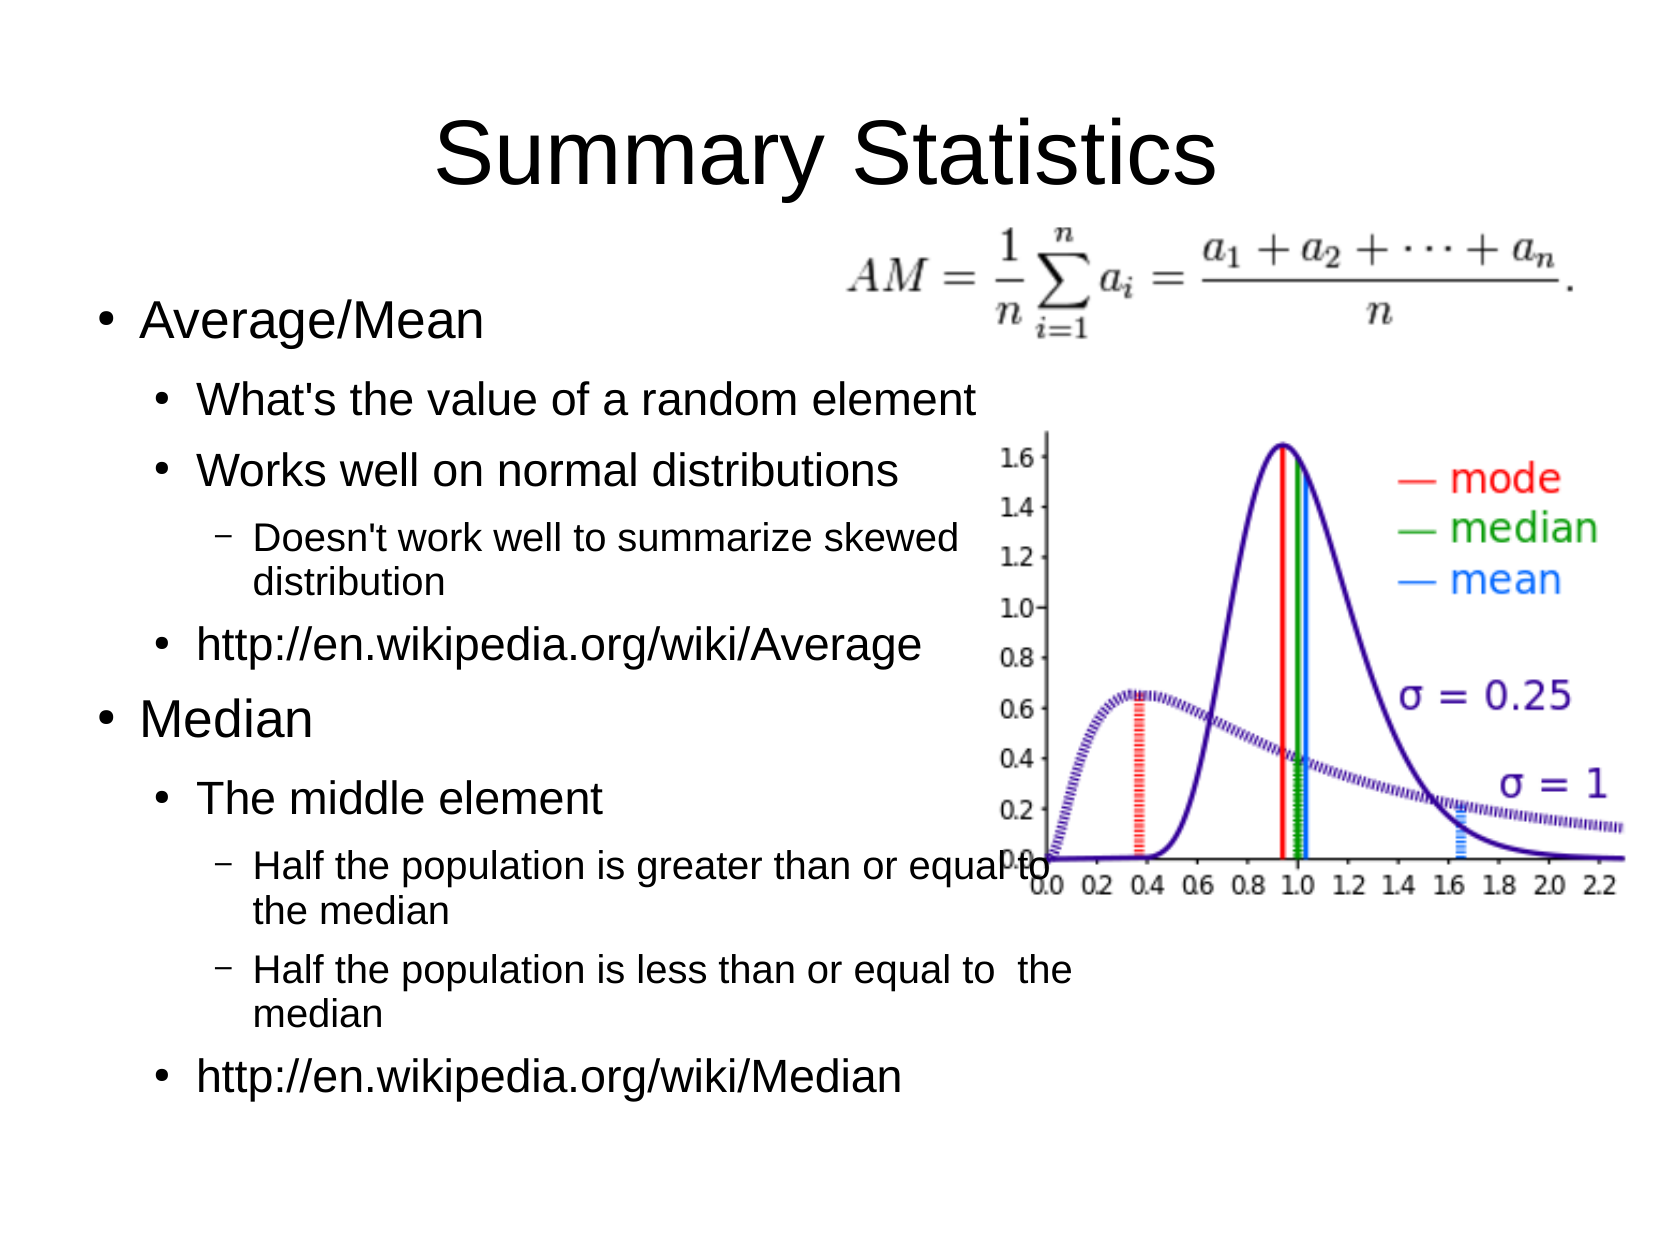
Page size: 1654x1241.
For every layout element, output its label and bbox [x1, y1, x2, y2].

picture [813, 212, 1595, 358]
picture [1111, 427, 1630, 910]
